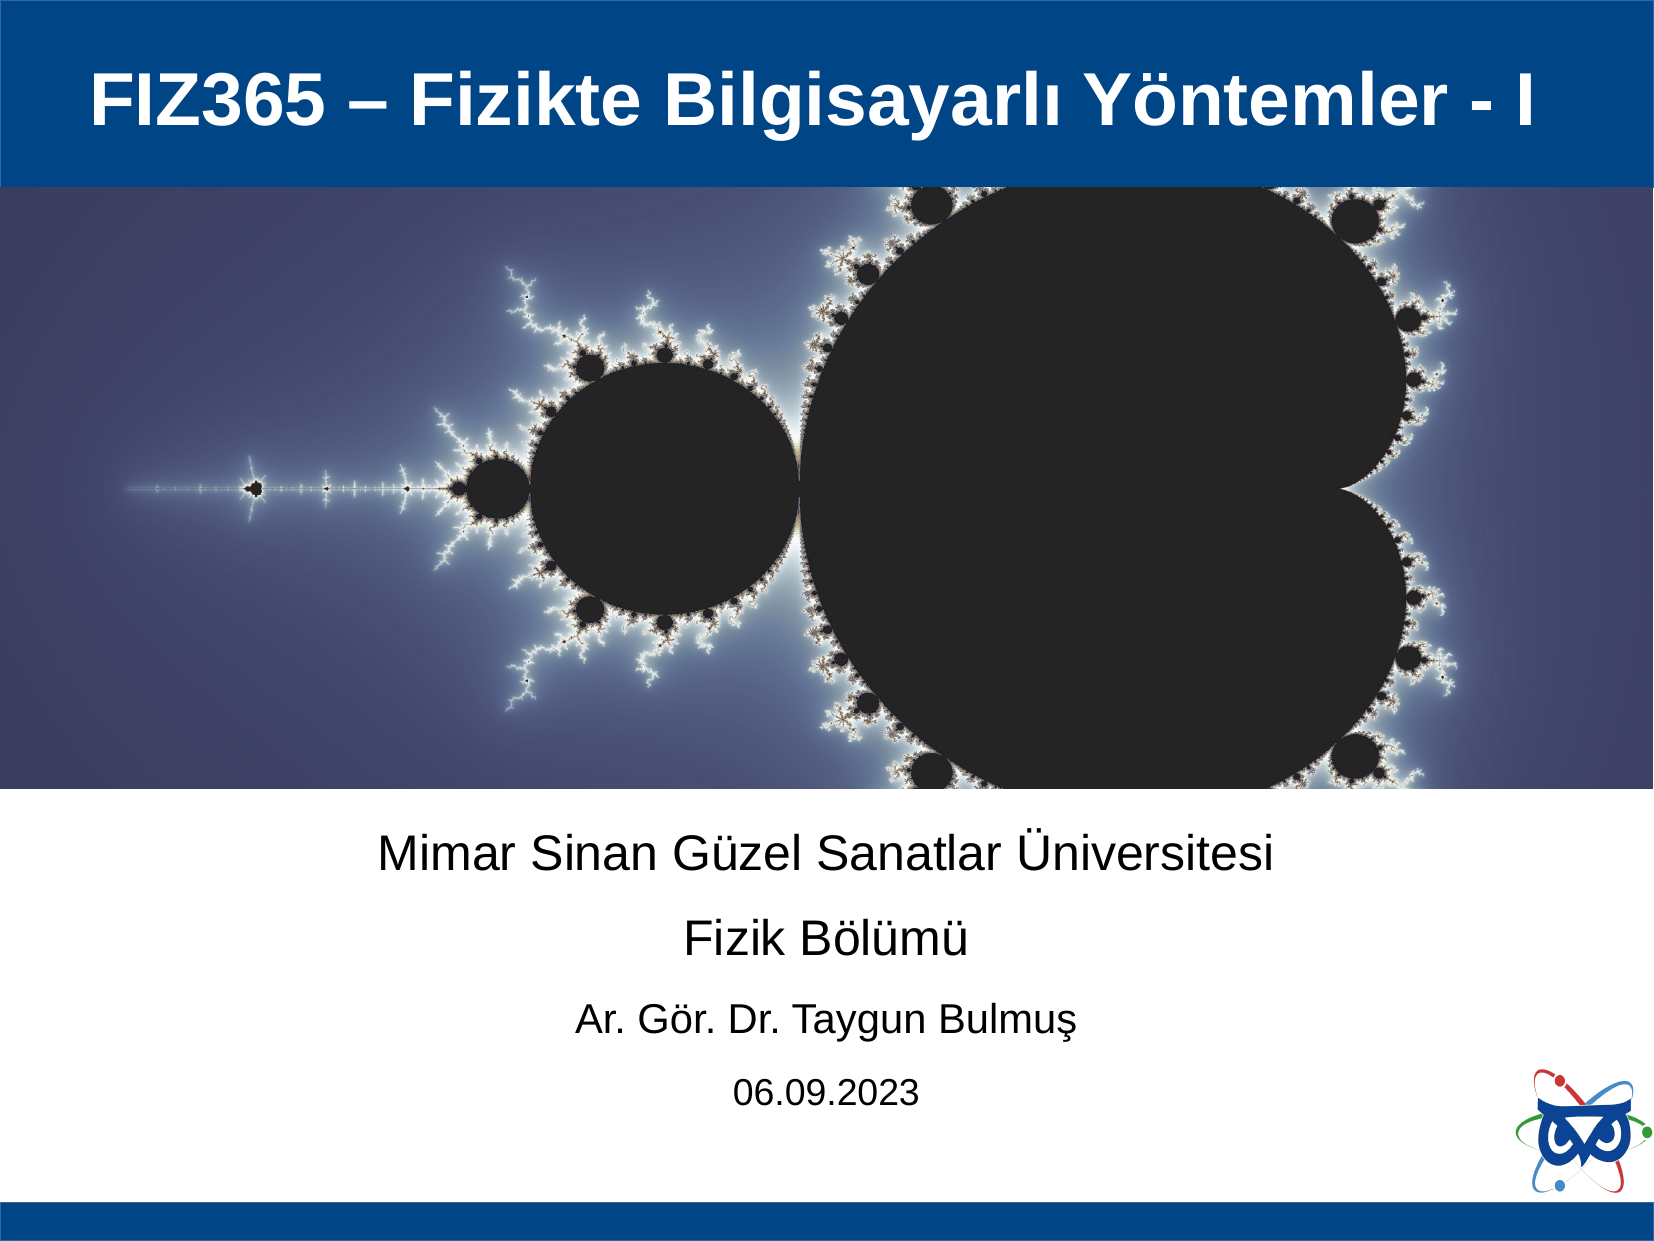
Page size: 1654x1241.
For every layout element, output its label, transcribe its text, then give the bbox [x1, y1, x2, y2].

list Mimar Sinan Güzel Sanatlar Üniversitesi Fizik Bölümü Ar. Gör. Dr. Taygun Bulmuş 06.09.2023 [82, 825, 1571, 1241]
picture [0, 187, 1653, 790]
title FIZ365 – Fizikte Bilgisayarlı Yöntemler - I [0, 0, 1653, 187]
picture [1514, 1061, 1653, 1201]
